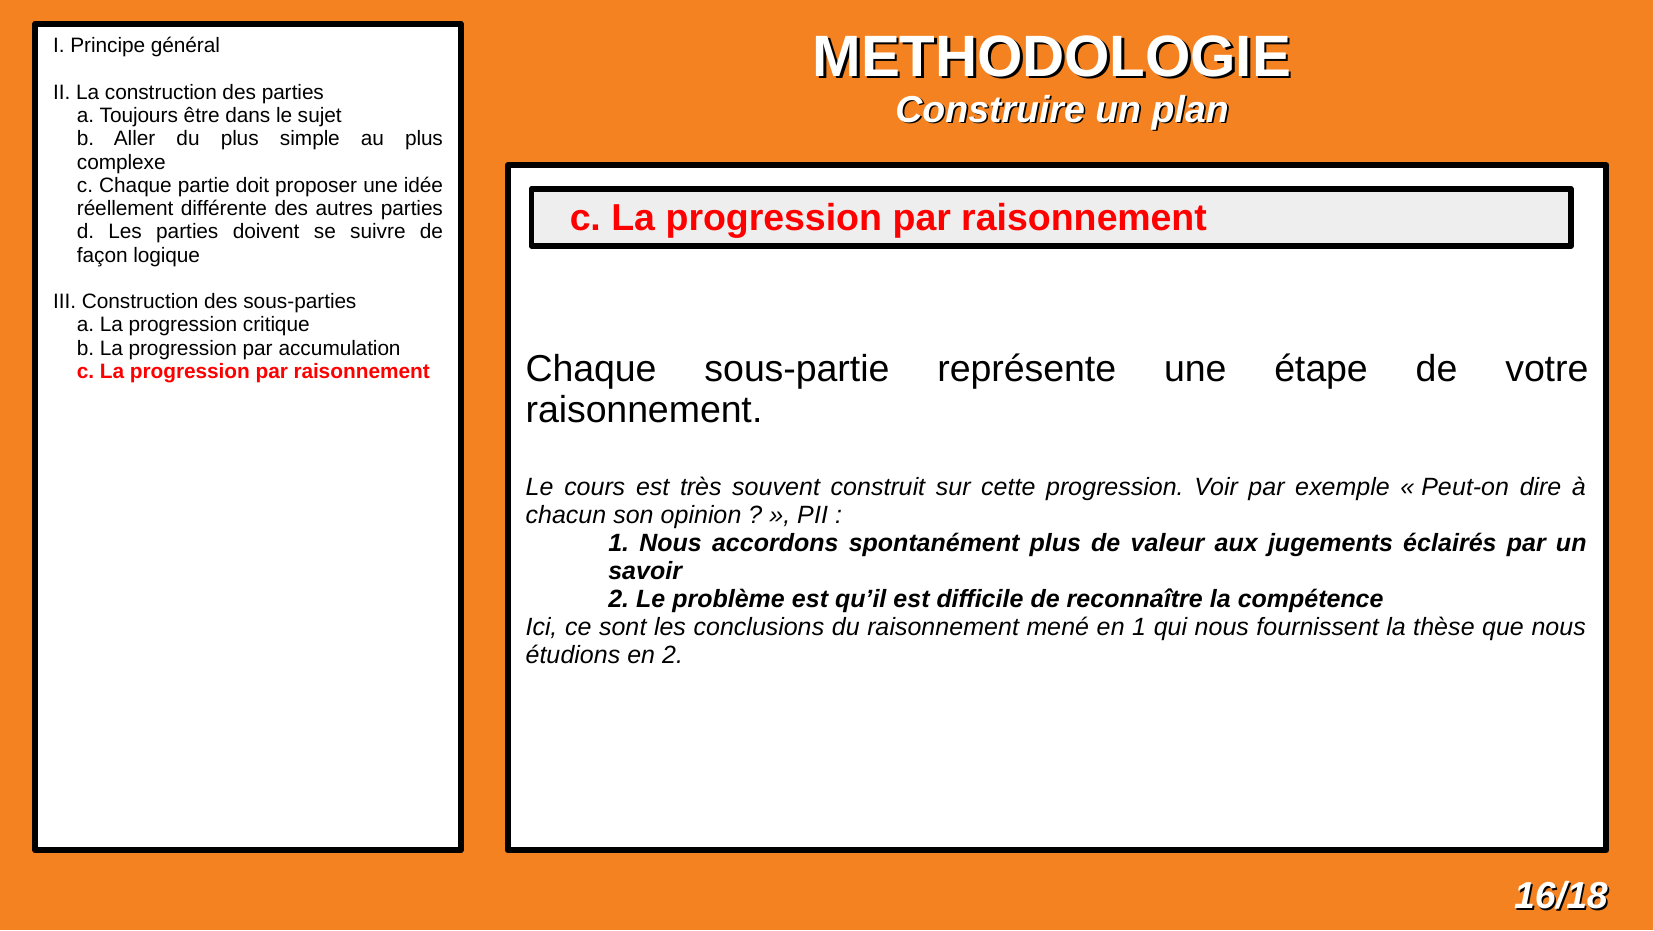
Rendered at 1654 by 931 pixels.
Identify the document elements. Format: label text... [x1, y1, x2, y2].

text_box <numéro>/18 [1464, 867, 1623, 931]
text_box Chaque sous-partie représente une étape de votre raisonnement. Le cours est très souvent construit sur cette progression. Voir par exemple « Peut-on dire à chacun son opinion ? », PII : 1. Nous accordons spontanément plus de valeur aux jugements éclairés par un savoir 2. Le problème est qu’il est difficile de reconnaître la compétence Ici, ce sont les conclusions du raisonnement mené en 1 qui nous fournissent la thèse que nous étudions en 2. [507, 165, 1607, 851]
text_box METHODOLOGIE Construire un plan [507, 0, 1607, 154]
text_box c. La progression par raisonnement [531, 188, 1571, 246]
text_box I. Principe général II. La construction des parties a. Toujours être dans le sujet b. Aller du plus simple au plus complexe c. Chaque partie doit proposer une idée réellement différente des autres parties d. Les parties doivent se suivre de façon logique III. Construction des sous-parties a. La progression critique b. La progression par accumulation c. La progression par raisonnement [35, 23, 461, 851]
